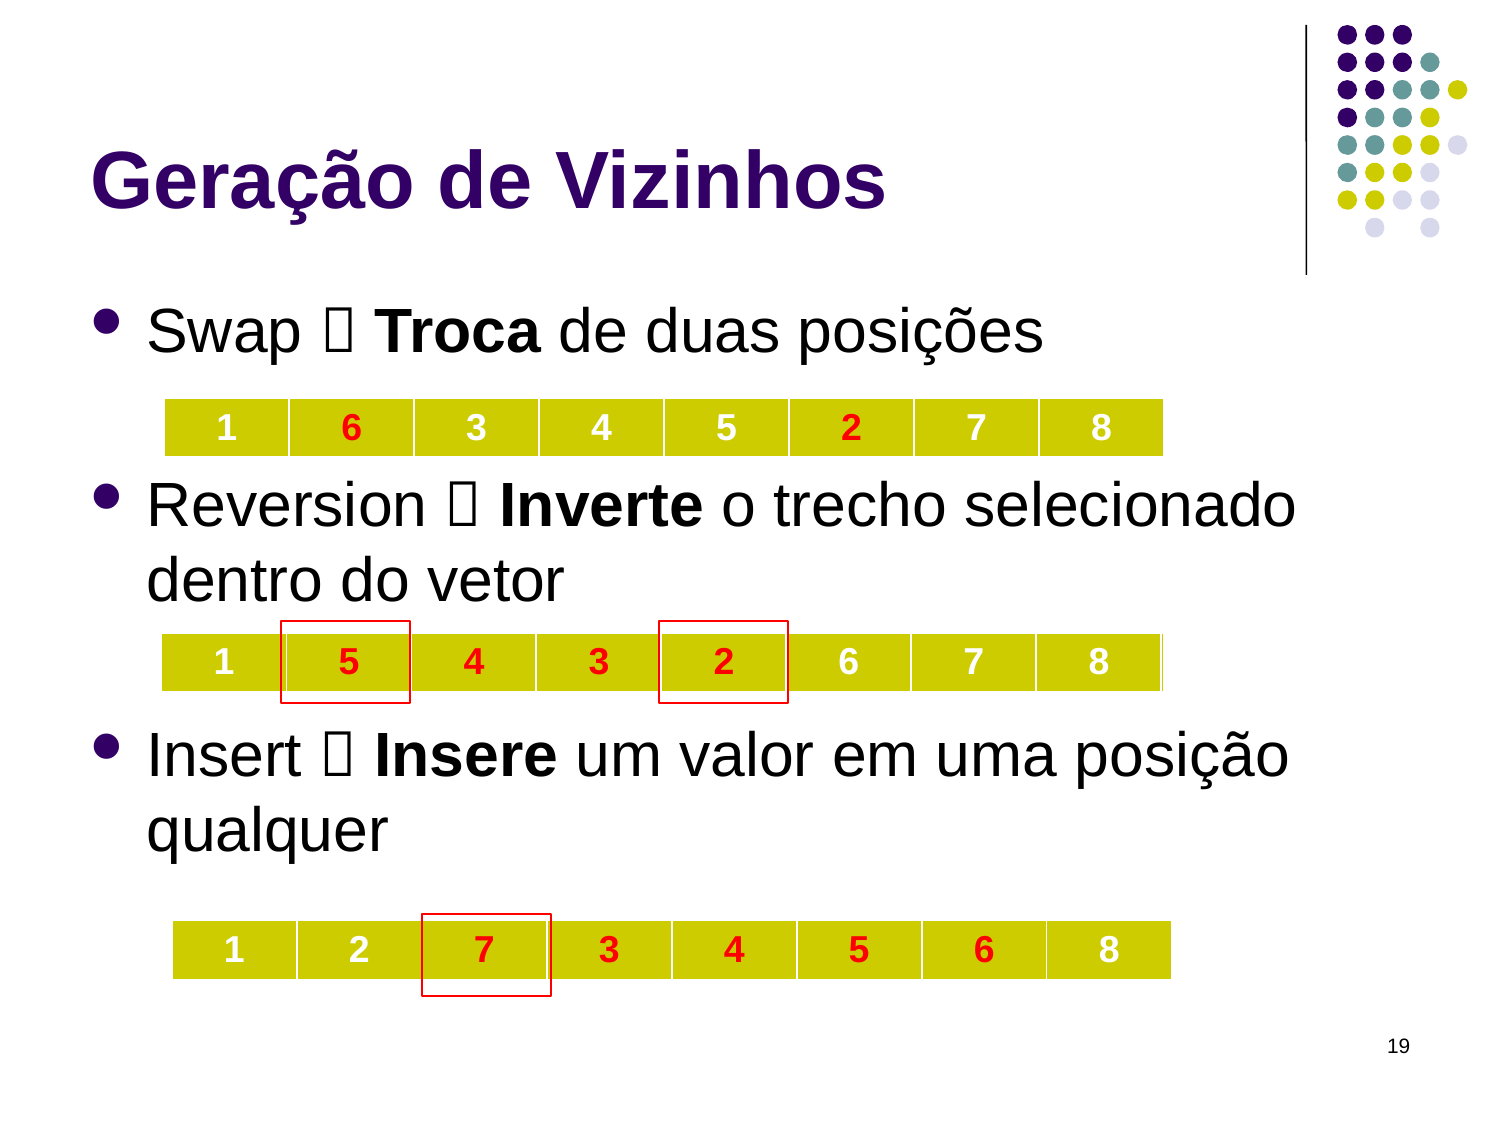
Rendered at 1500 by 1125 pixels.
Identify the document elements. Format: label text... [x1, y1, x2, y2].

table_header 6 [789, 634, 910, 691]
table_header 4 [673, 921, 796, 979]
table_header 7 [423, 921, 546, 979]
table_header 5 [287, 634, 409, 691]
table_header 3 [415, 399, 538, 456]
table_header 2 [298, 921, 421, 979]
table_header 1 [282, 634, 286, 691]
table_header 1 [173, 921, 296, 979]
table_header 8 [1037, 634, 1160, 691]
slide_number <número> [1074, 1025, 1425, 1100]
table_header 4 [540, 399, 663, 456]
table_header 5 [798, 921, 921, 979]
table_header 3 [552, 921, 671, 979]
table_header 7 [915, 399, 1038, 456]
table_header 6 [923, 921, 1046, 979]
table_header 3 [537, 634, 658, 691]
table_header 1 [165, 399, 288, 456]
table_header 2 [662, 634, 785, 691]
title Geração de Vizinhos [75, 20, 1313, 233]
table_header 7 [912, 634, 1035, 691]
table_header 2 [790, 399, 913, 456]
table_header 5 [665, 399, 788, 456]
list Swap  Troca de duas posições Reversion  Inverte o trecho selecionado dentro do vetor Insert  Insere um valor em uma posição qualquer [75, 282, 1425, 1006]
table_header 8 [1047, 921, 1171, 979]
table_header 4 [412, 634, 535, 691]
table_header 8 [1040, 399, 1163, 456]
table_header 1 [162, 634, 280, 691]
table_header 6 [290, 399, 413, 456]
